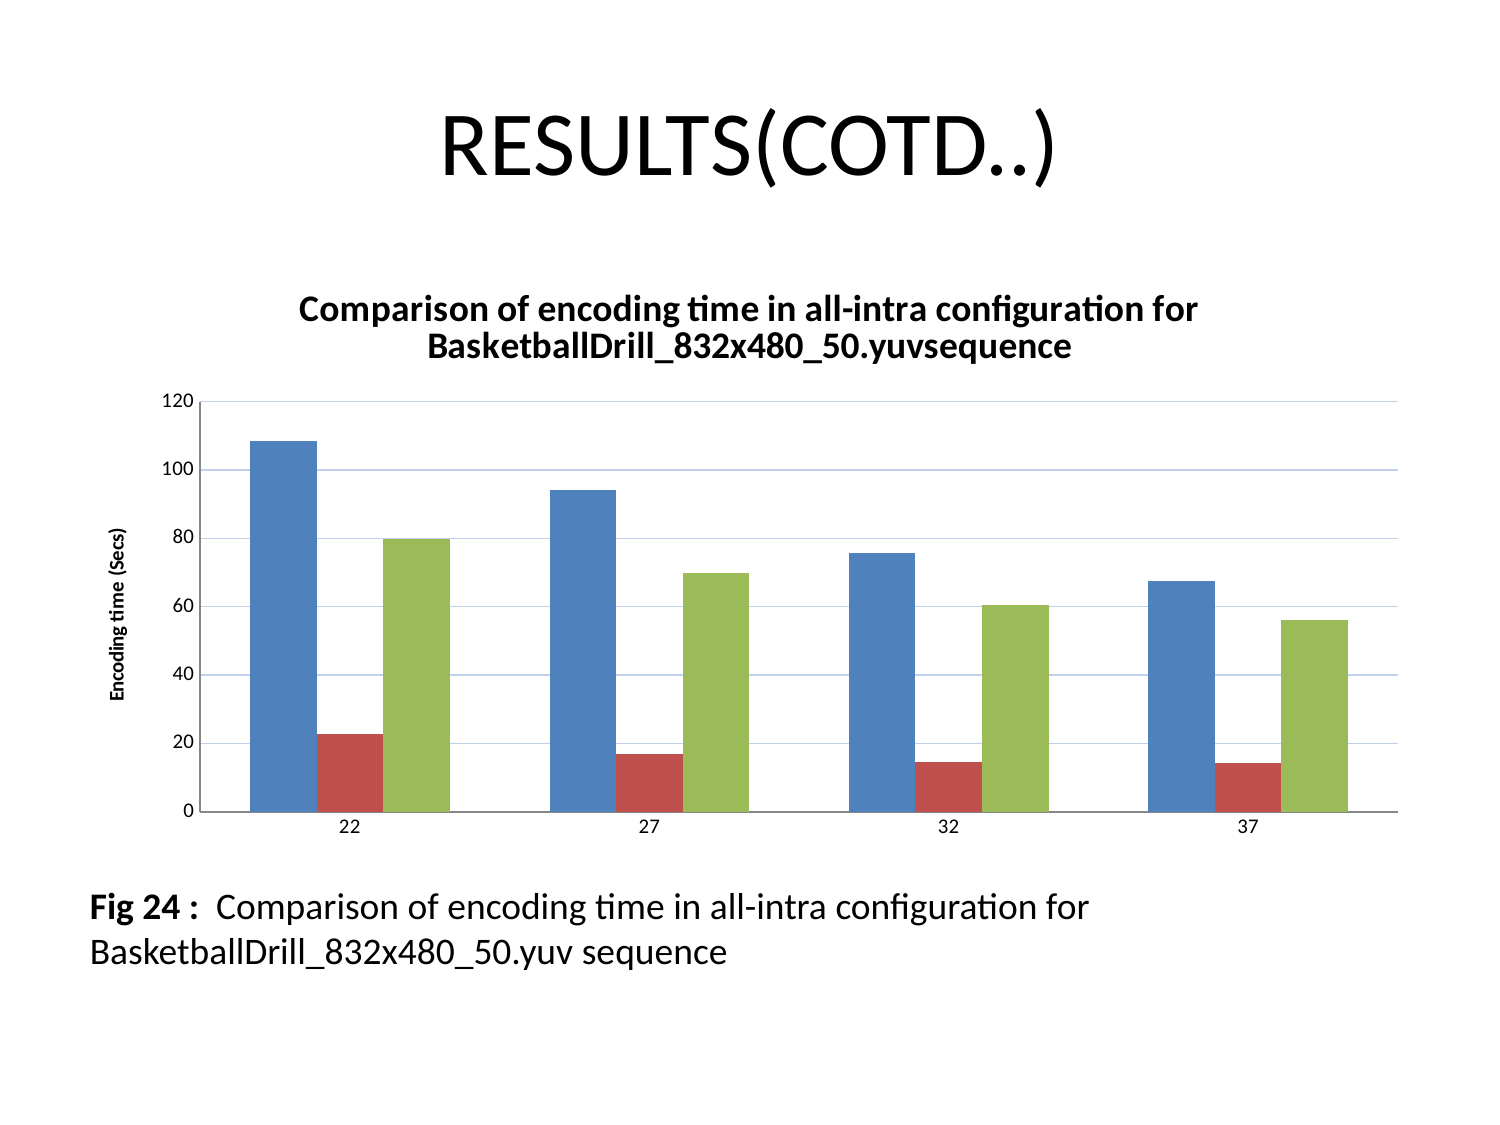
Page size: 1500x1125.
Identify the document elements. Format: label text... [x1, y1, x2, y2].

text_box Fig 24 : Comparison of encoding time in all-intra configuration for BasketballDrill_832x480_50.yuv sequence [74, 874, 1500, 1025]
title Results(cotd..) [75, 45, 1425, 233]
chart [75, 262, 1425, 850]
